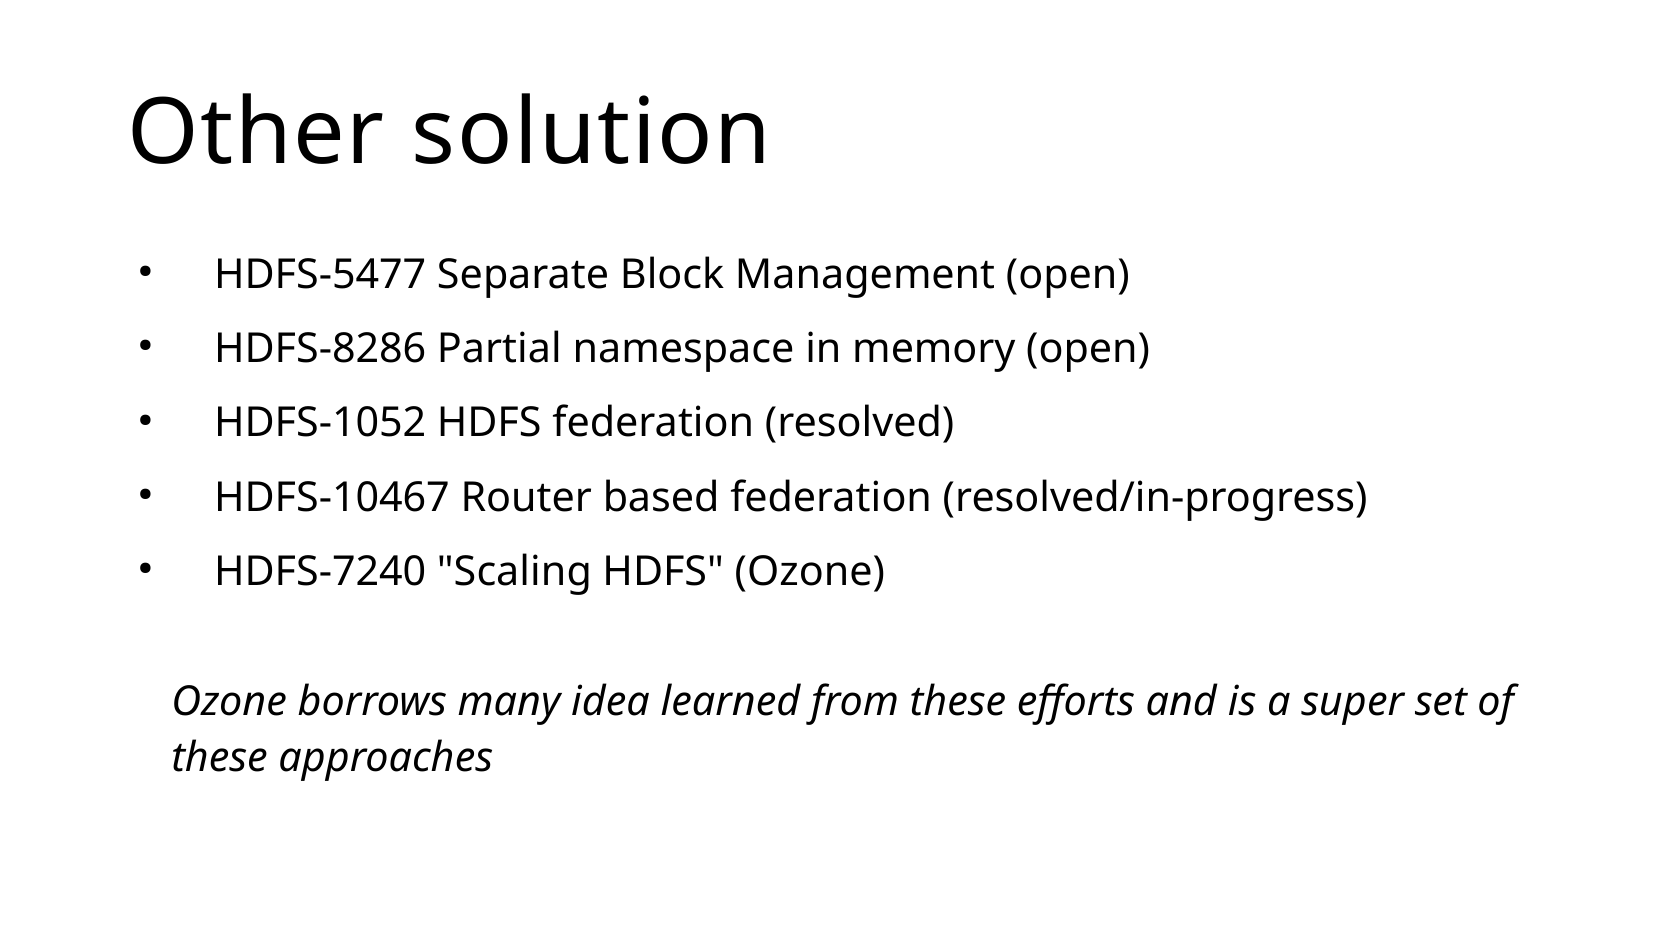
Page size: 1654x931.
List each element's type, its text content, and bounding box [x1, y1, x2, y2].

list HDFS-5477 Separate Block Management (open) HDFS-8286 Partial namespace in memory (open) HDFS-1052 HDFS federation (resolved) HDFS-10467 Router based federation (resolved/in-progress) HDFS-7240 "Scaling HDFS" (Ozone) Ozone borrows many idea learned from these efforts and is a super set of these approaches [127, 244, 1527, 784]
title Other solution [127, 69, 1654, 187]
